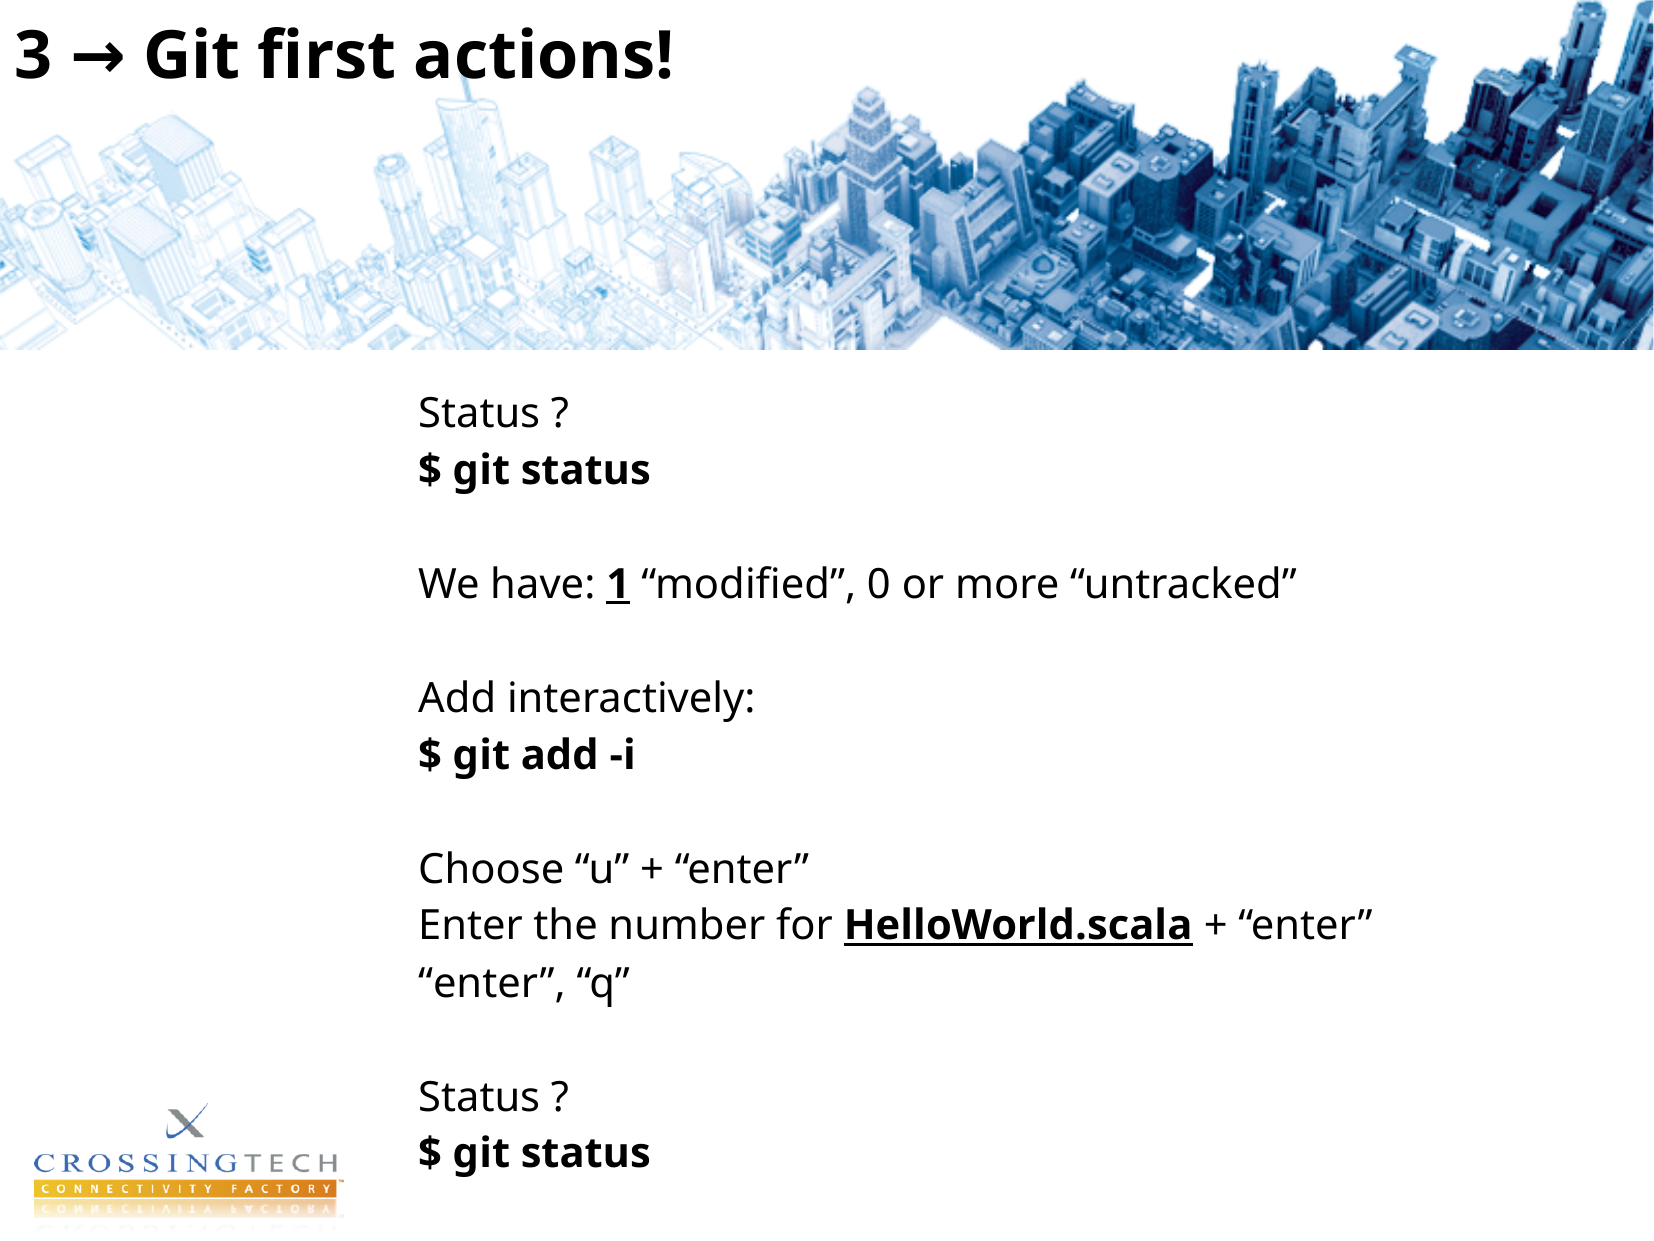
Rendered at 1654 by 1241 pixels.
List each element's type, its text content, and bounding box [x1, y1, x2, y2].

picture [0, 0, 1654, 350]
picture [34, 1103, 344, 1237]
text_box 3 → Git first actions! [0, 0, 913, 93]
text_box Status ? $ git status We have: 1 “modified”, 0 or more “untracked” Add interactively: $ git add -i Choose “u” + “enter” Enter the number for HelloWorld.scala + “enter” “enter”, “q” Status ? $ git status Commit: $ git commit -m “Call exercise from main” [403, 375, 1613, 1215]
